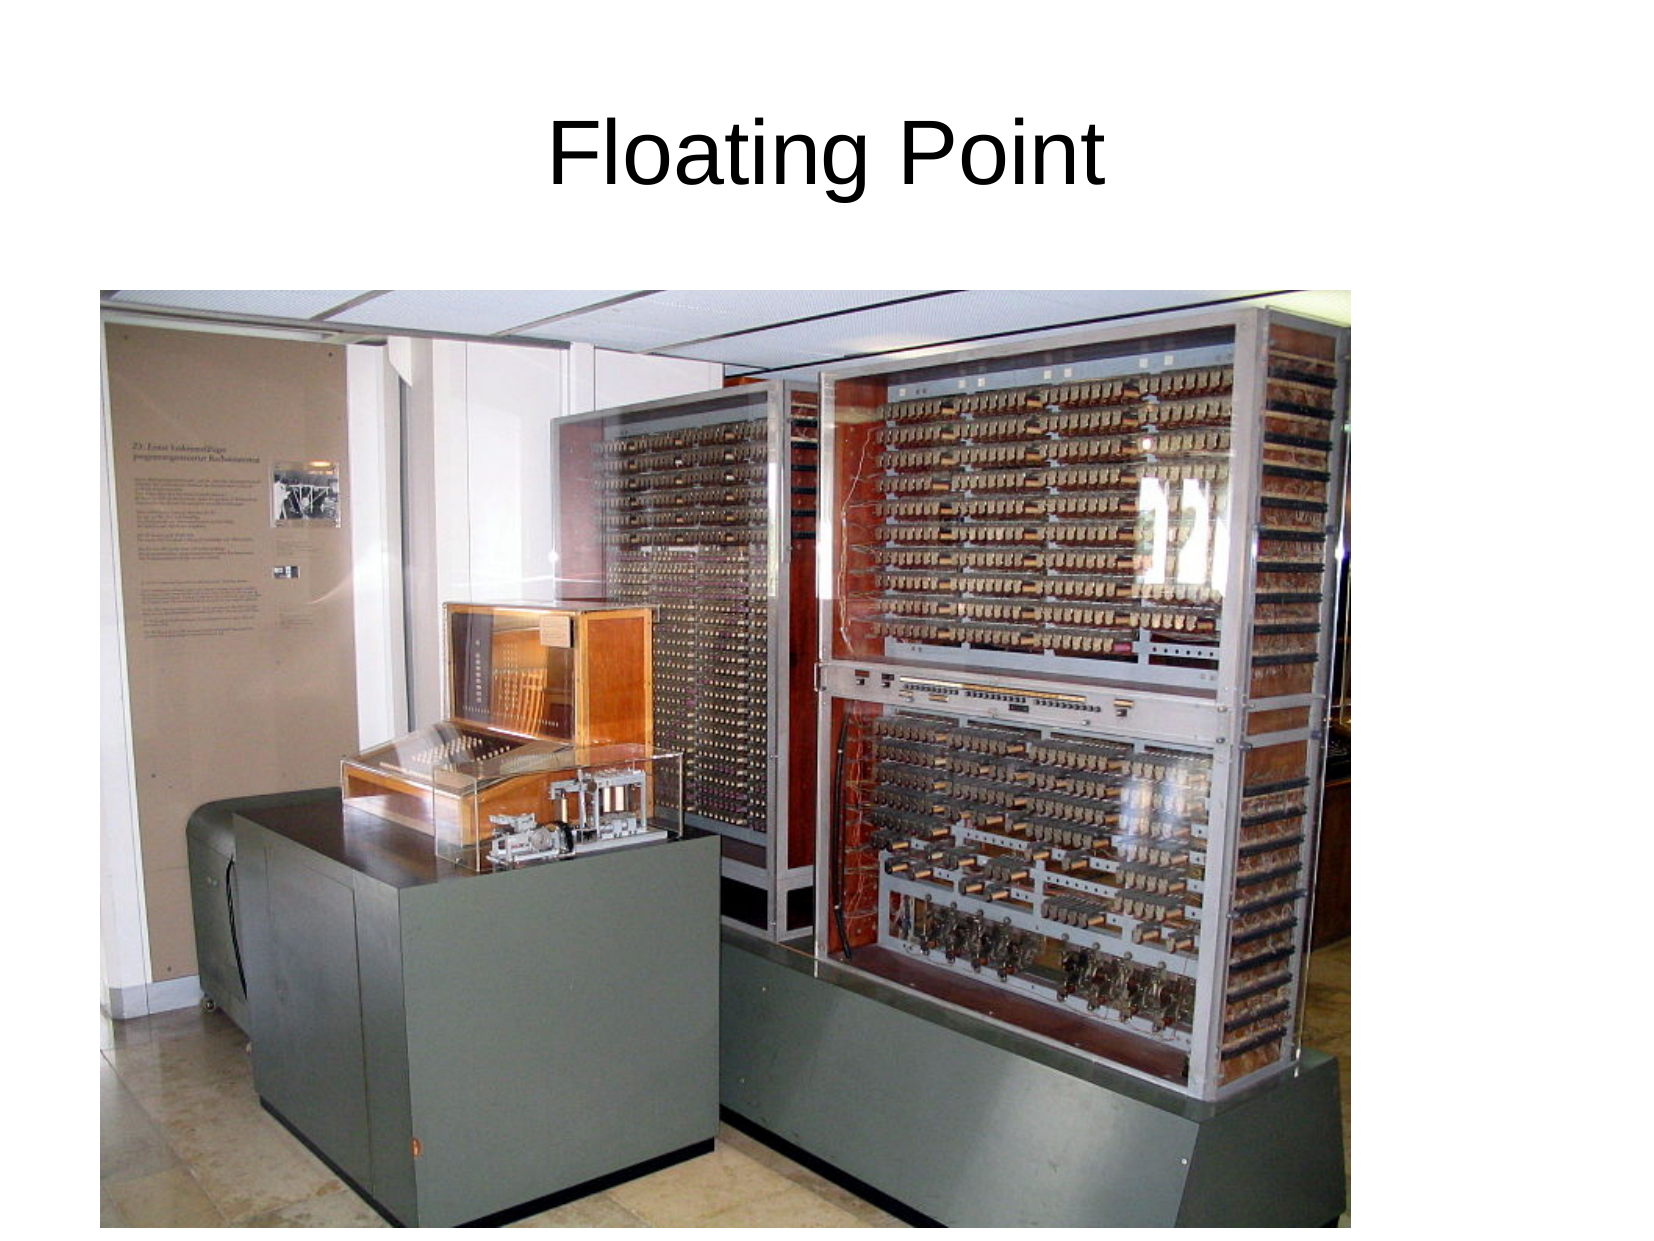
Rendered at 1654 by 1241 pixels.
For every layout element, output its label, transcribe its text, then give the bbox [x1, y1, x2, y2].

title Floating Point [82, 49, 1571, 257]
picture [100, 290, 1351, 1228]
